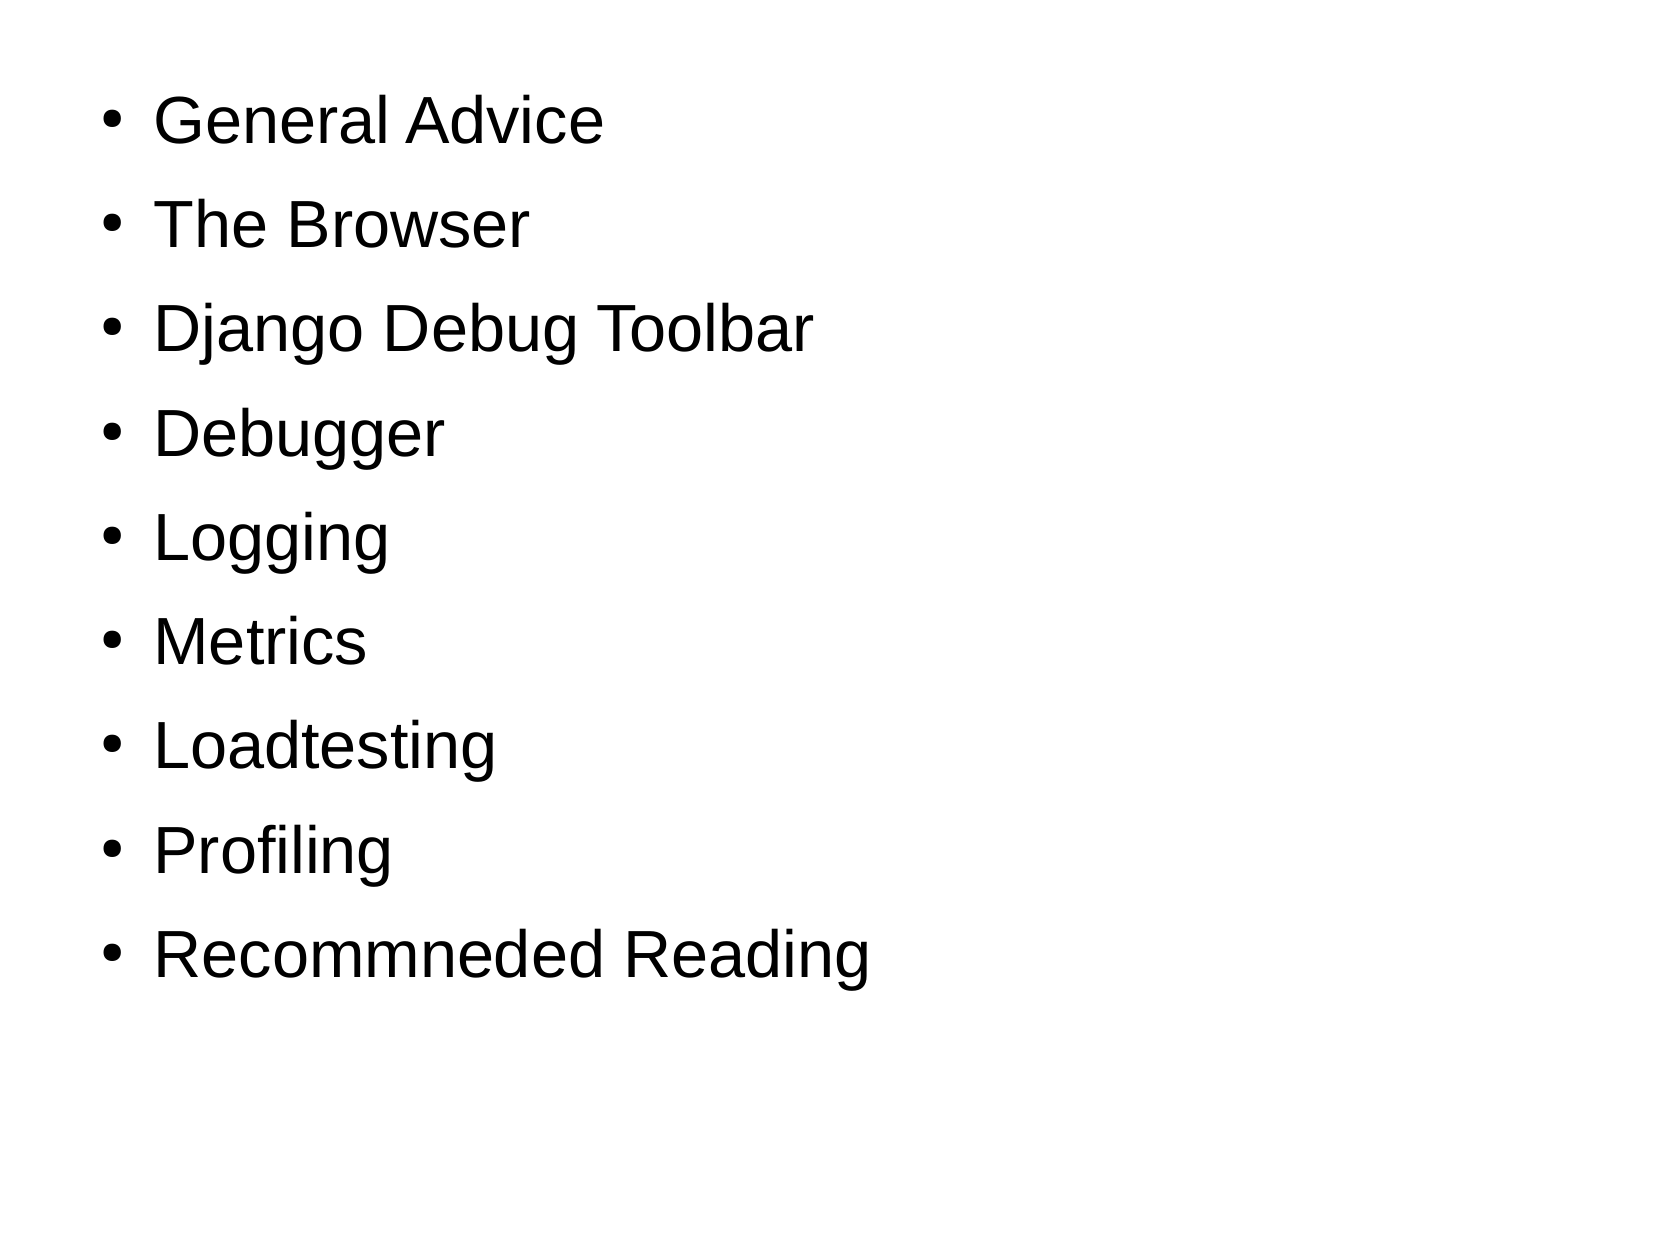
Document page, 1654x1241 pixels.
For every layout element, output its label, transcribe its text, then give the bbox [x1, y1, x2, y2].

list General Advice The Browser Django Debug Toolbar Debugger Logging Metrics Loadtesting Profiling Recommneded Reading [82, 82, 1571, 1010]
